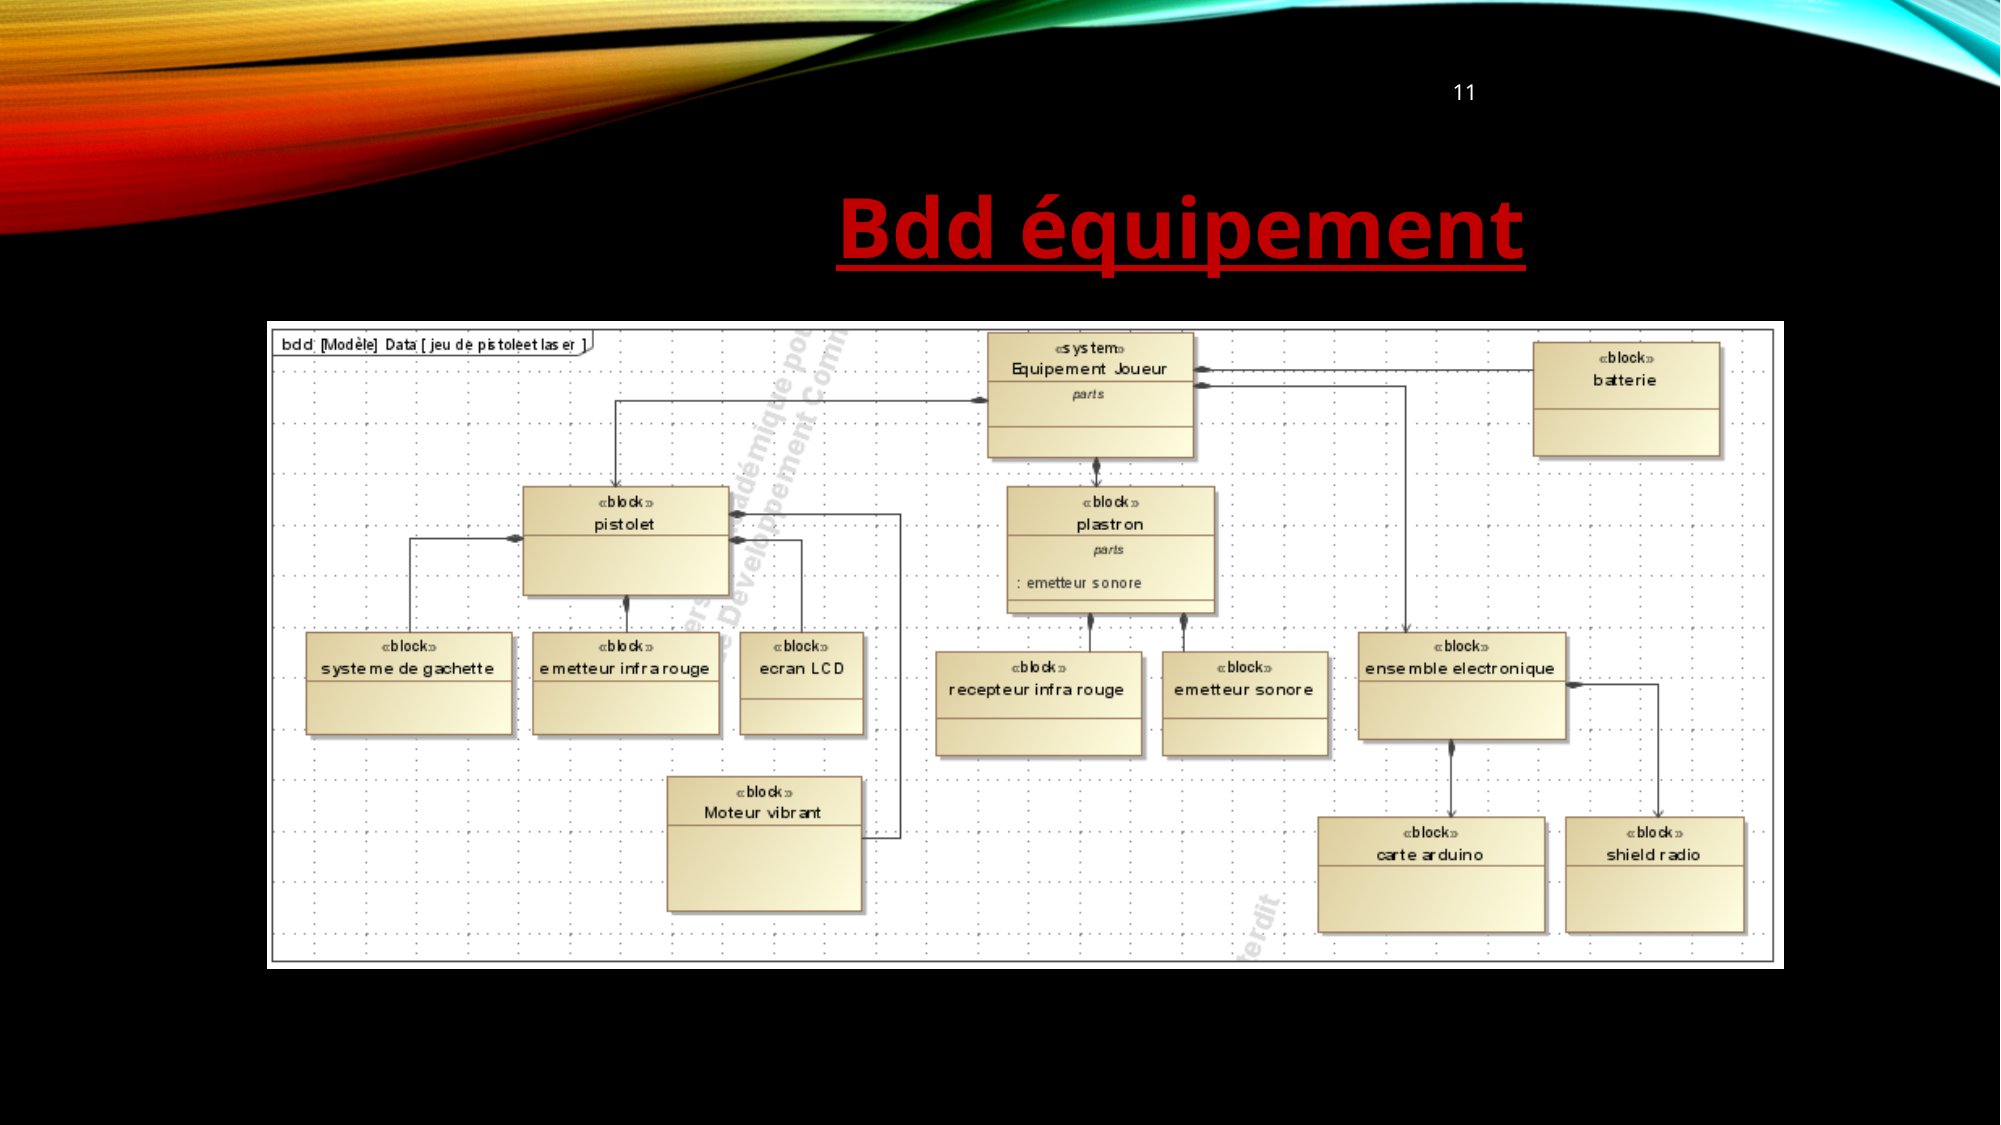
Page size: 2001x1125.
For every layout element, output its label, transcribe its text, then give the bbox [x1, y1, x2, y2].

text_box [1437, 62, 1888, 123]
picture [267, 321, 1784, 969]
title Bdd équipement [474, 125, 1888, 338]
